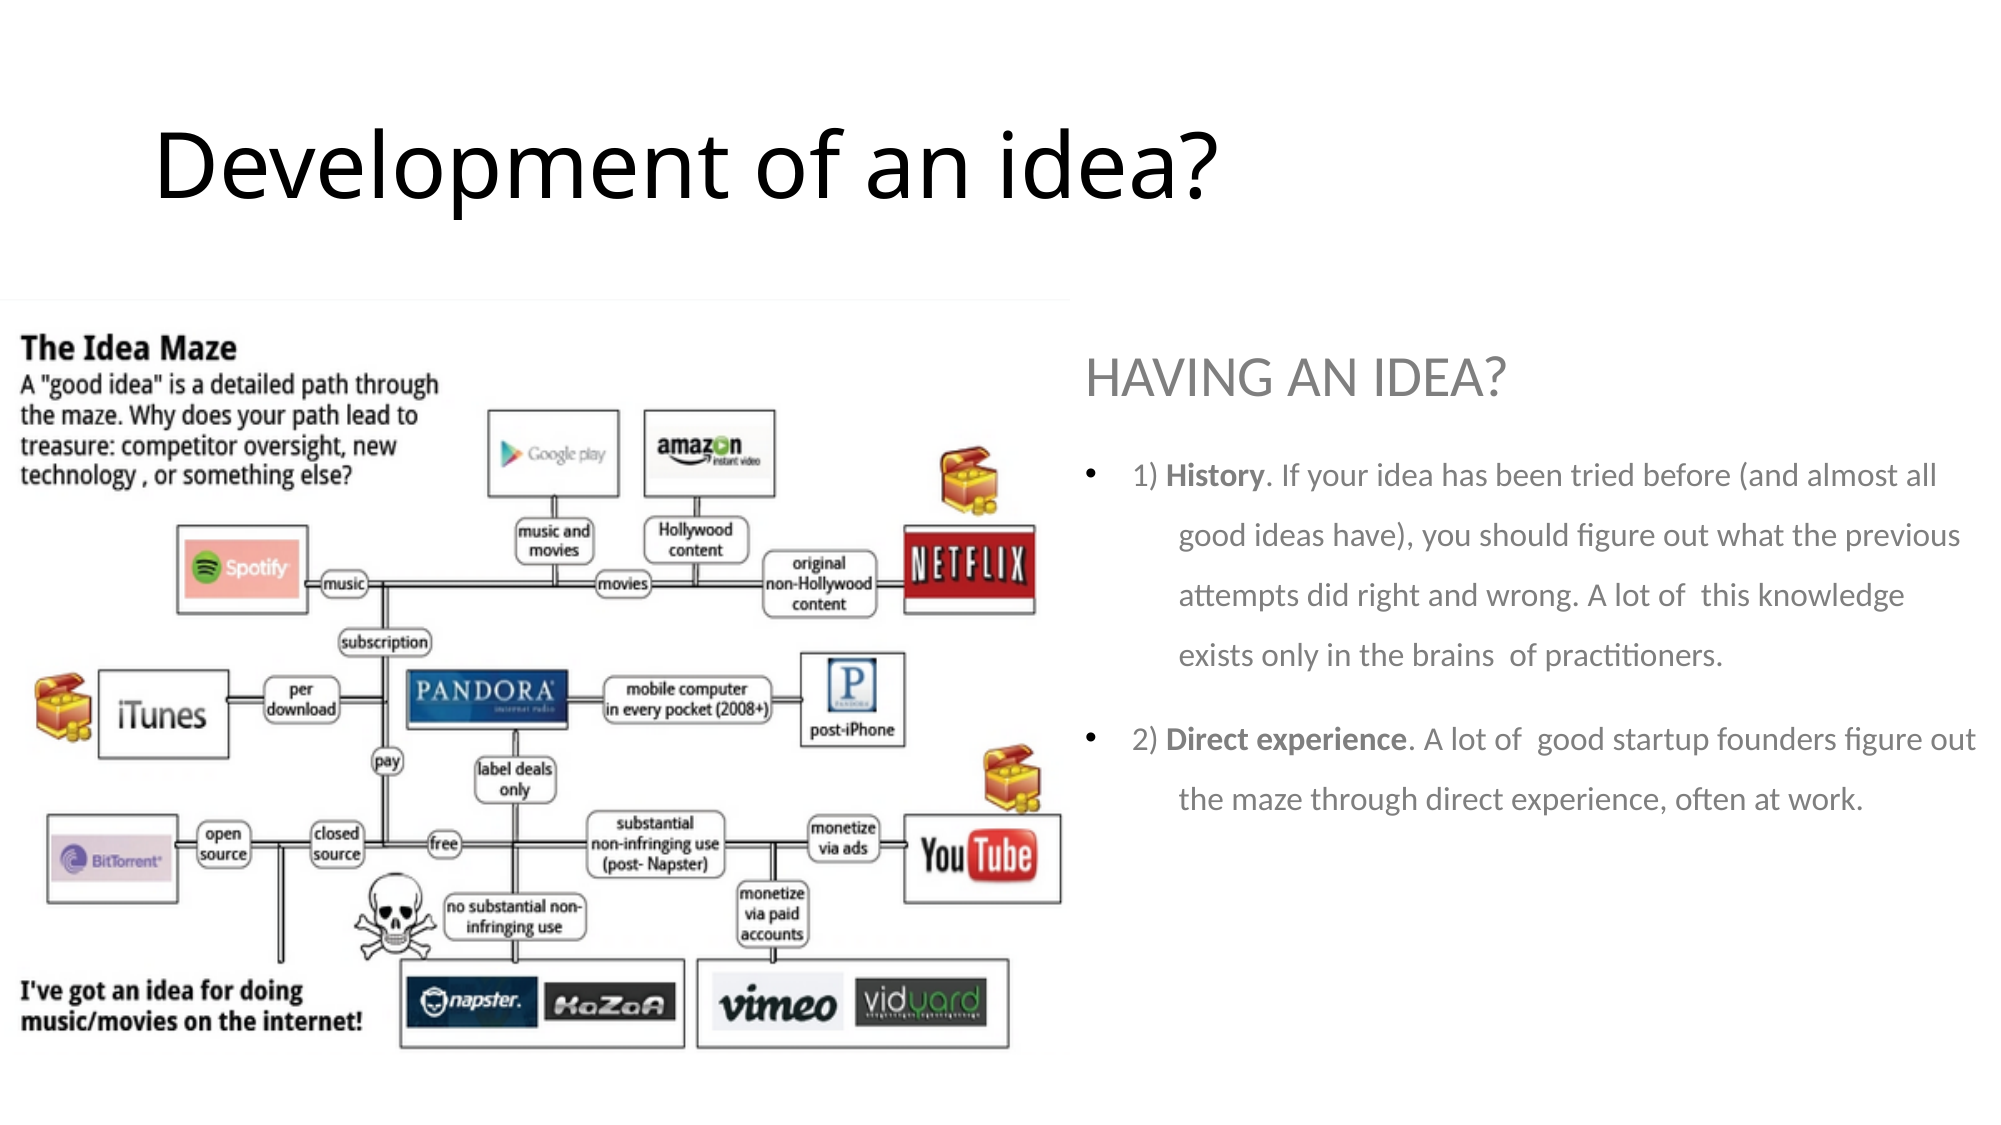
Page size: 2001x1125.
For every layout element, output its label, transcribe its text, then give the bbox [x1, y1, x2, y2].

picture [0, 299, 1070, 1055]
text_box HAVING AN IDEA? 1) History. If your idea has been tried before (and almost all good ideas have), you should figure out what the previous attempts did right and wrong. A lot of this knowledge exists only in the brains of practitioners. 2) Direct experience. A lot of good startup founders figure out the maze through direct experience, often at work. [1069, 296, 2000, 991]
title Development of an idea? [137, 59, 1863, 278]
